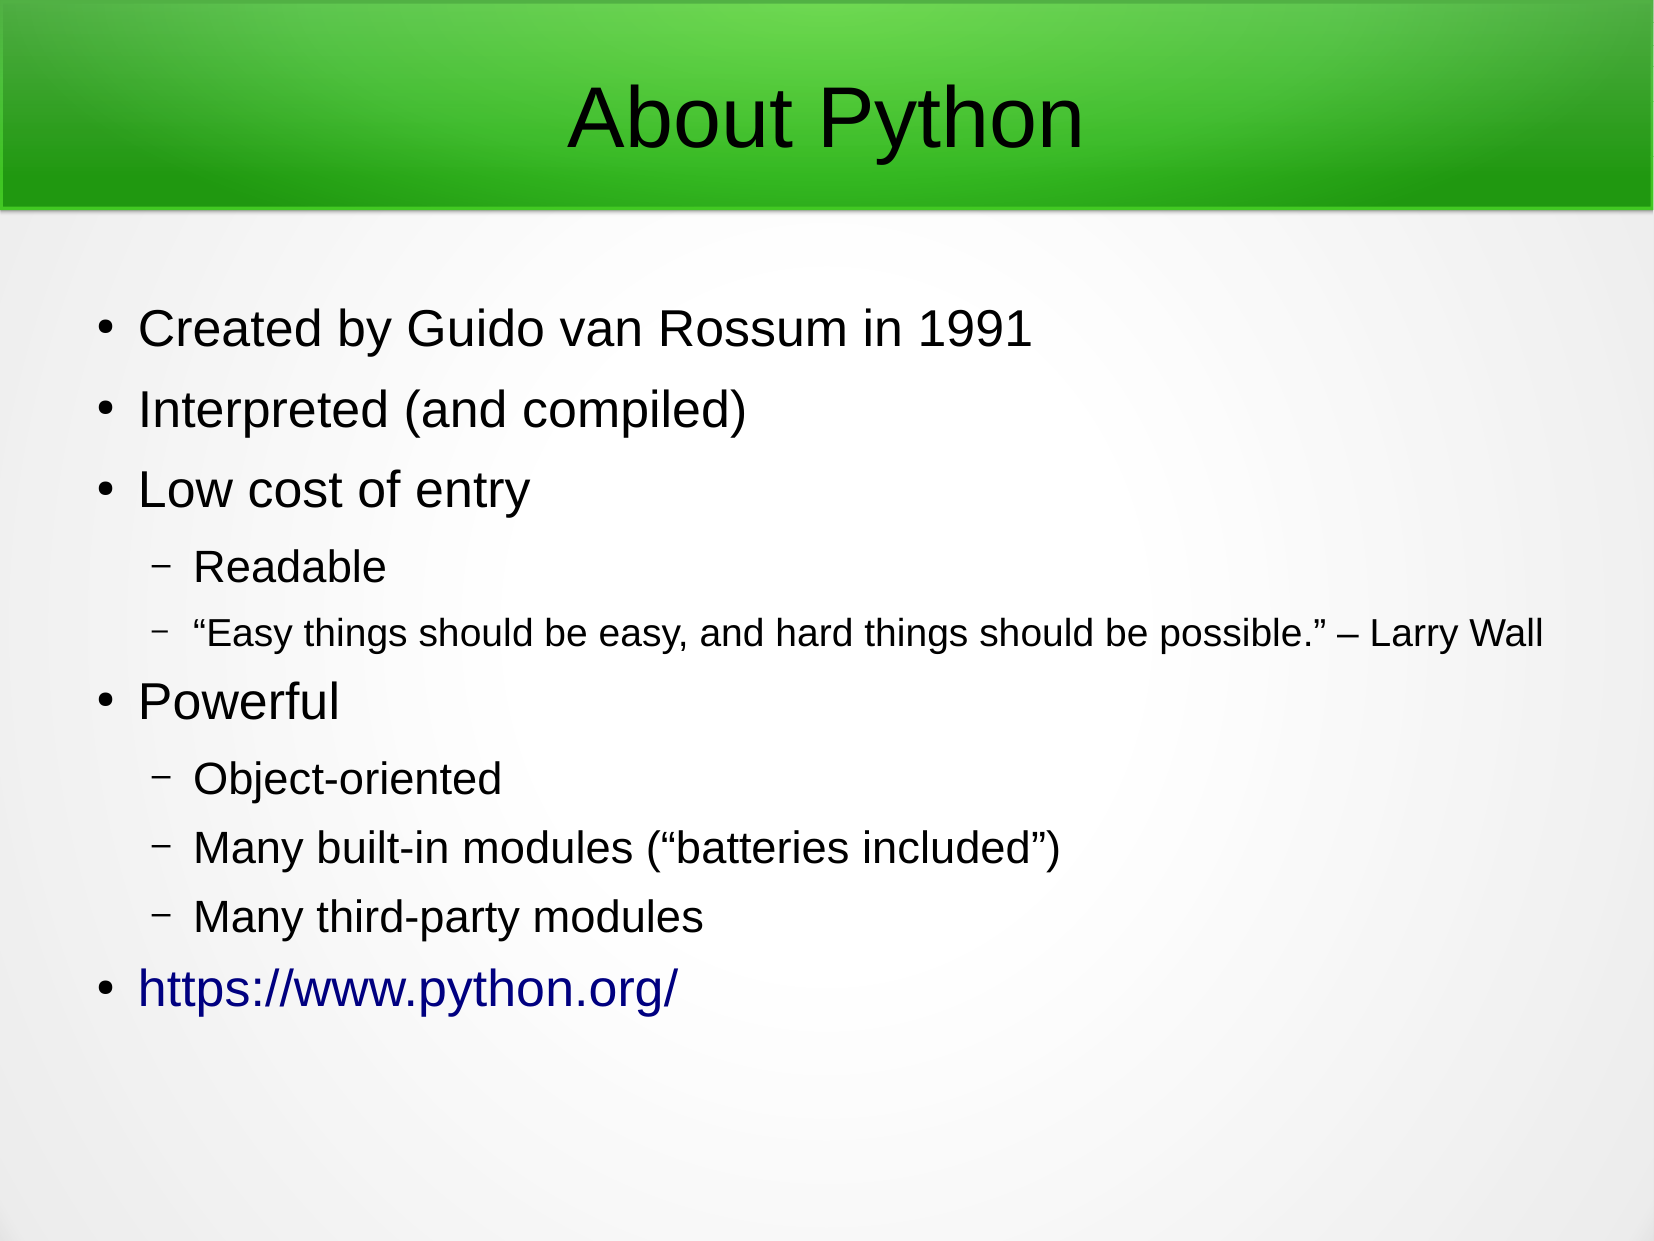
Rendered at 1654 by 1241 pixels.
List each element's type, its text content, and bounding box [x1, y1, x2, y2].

list Created by Guido van Rossum in 1991 Interpreted (and compiled) Low cost of entry Readable “Easy things should be easy, and hard things should be possible.” – Larry Wall Powerful Object-oriented Many built-in modules (“batteries included”) Many third-party modules https://www.python.org/ [82, 299, 1571, 1019]
title About Python [82, 47, 1571, 189]
